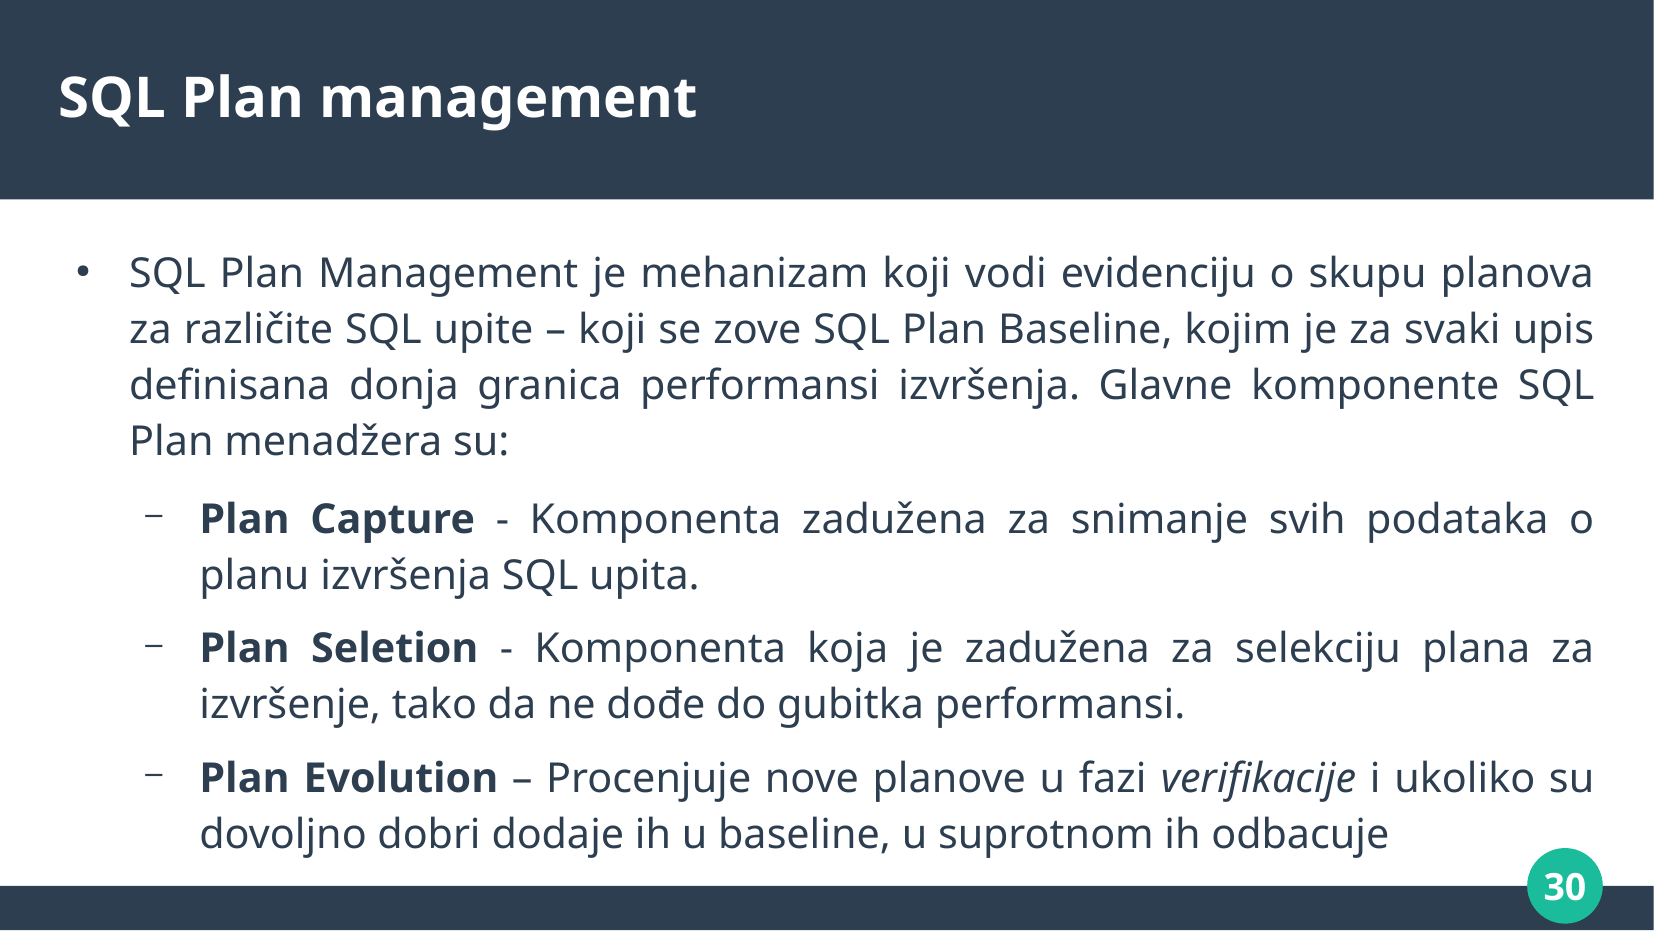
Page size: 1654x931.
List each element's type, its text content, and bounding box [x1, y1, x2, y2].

title SQL Plan management [59, 37, 1595, 155]
list SQL Plan Management je mehanizam koji vodi evidenciju o skupu planova za različite SQL upite – koji se zove SQL Plan Baseline, kojim je za svaki upis definisana donja granica performansi izvršenja. Glavne komponente SQL Plan menadžera su: Plan Capture - Komponenta zadužena za snimanje svih podataka o planu izvršenja SQL upita. Plan Seletion - Komponenta koja je zadužena za selekciju plana za izvršenje, tako da ne dođe do gubitka performansi. Plan Evolution – Procenjuje nove planove u fazi verifikacije i ukoliko su dovoljno dobri dodaje ih u baseline, u suprotnom ih odbacuje [59, 243, 1595, 864]
